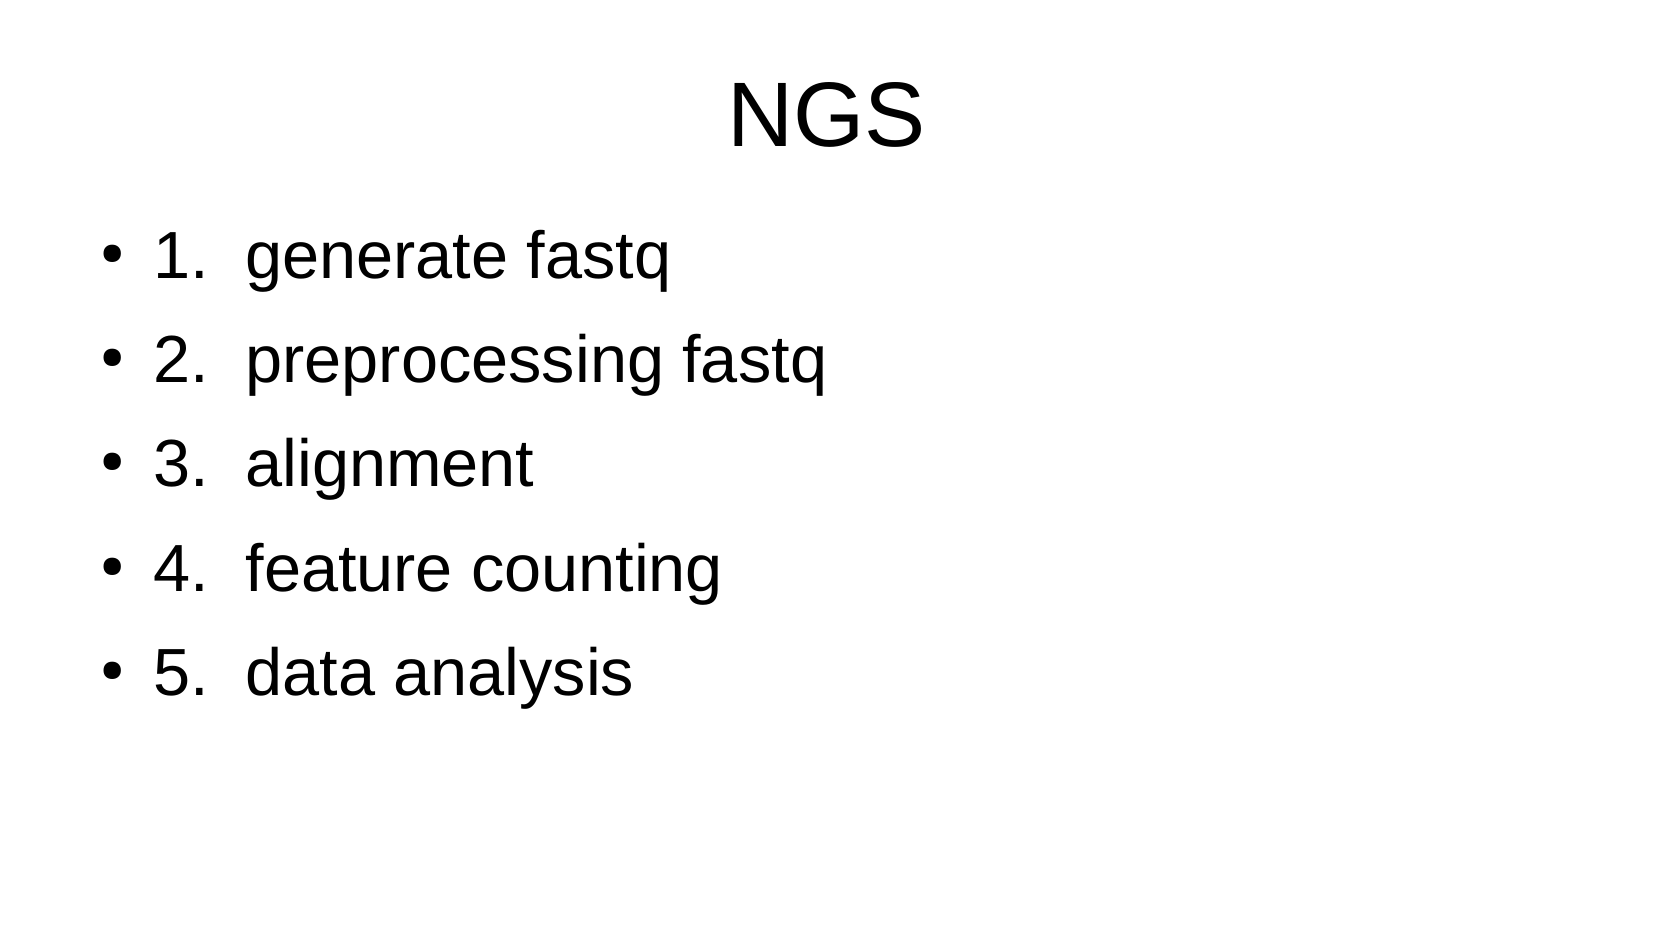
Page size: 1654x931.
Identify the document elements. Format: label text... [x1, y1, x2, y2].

title NGS [82, 37, 1571, 193]
list 1. generate fastq 2. preprocessing fastq 3. alignment 4. feature counting 5. data analysis [82, 217, 1571, 758]
